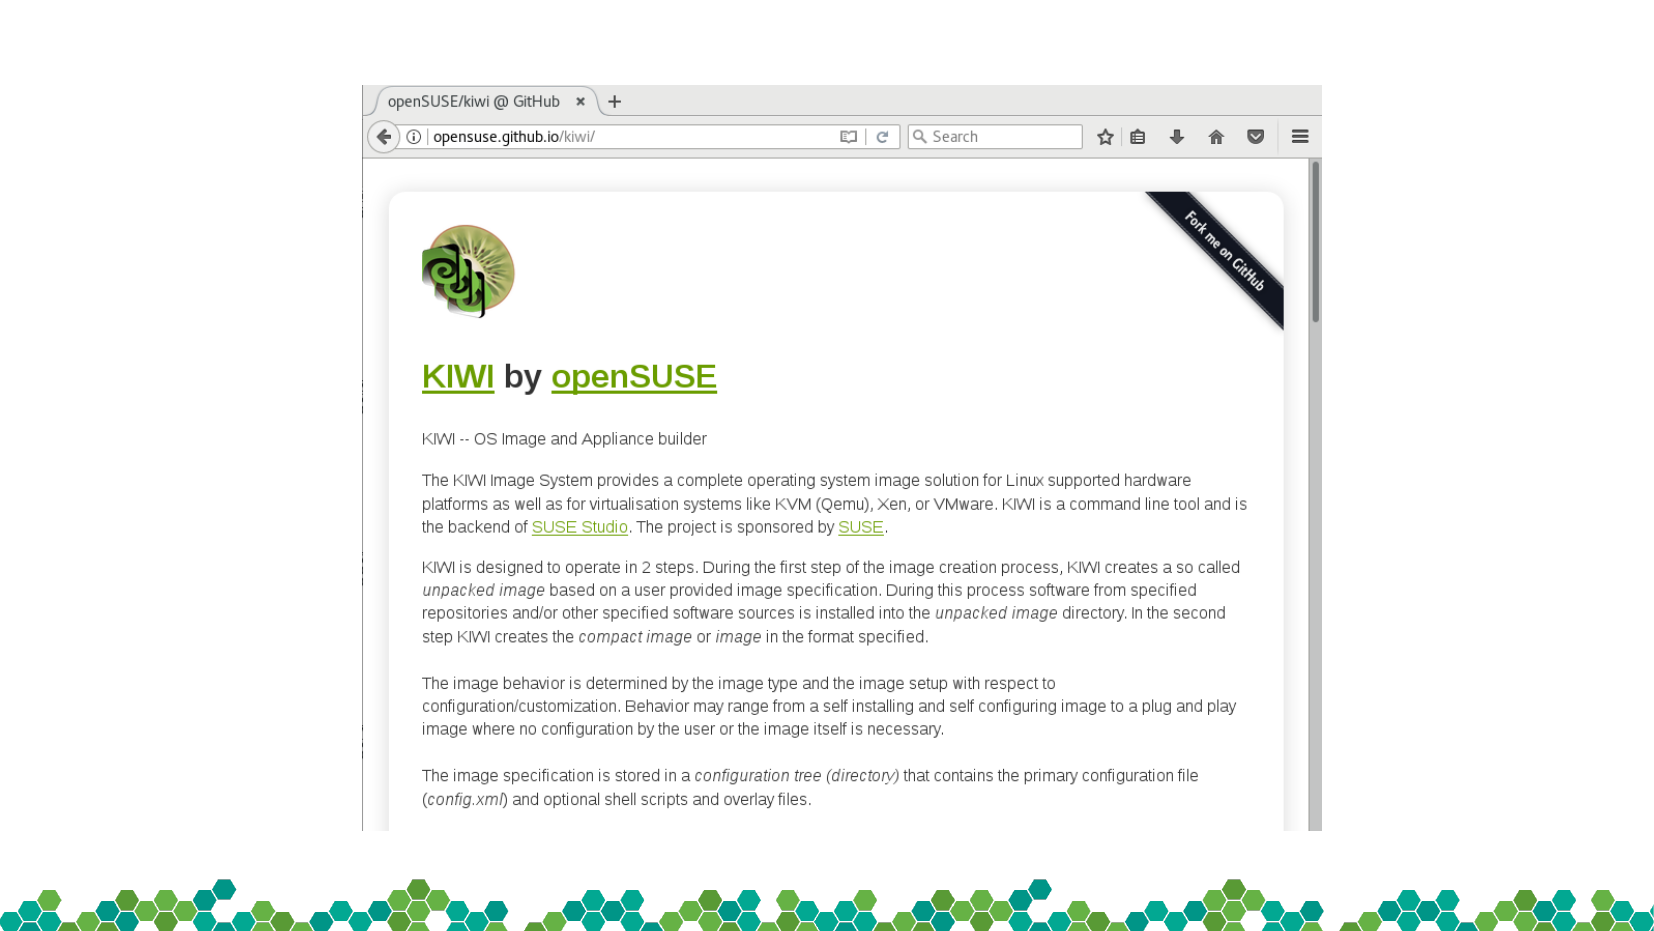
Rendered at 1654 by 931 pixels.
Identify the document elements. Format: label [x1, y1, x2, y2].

picture [362, 85, 1322, 831]
picture [0, 871, 1654, 931]
